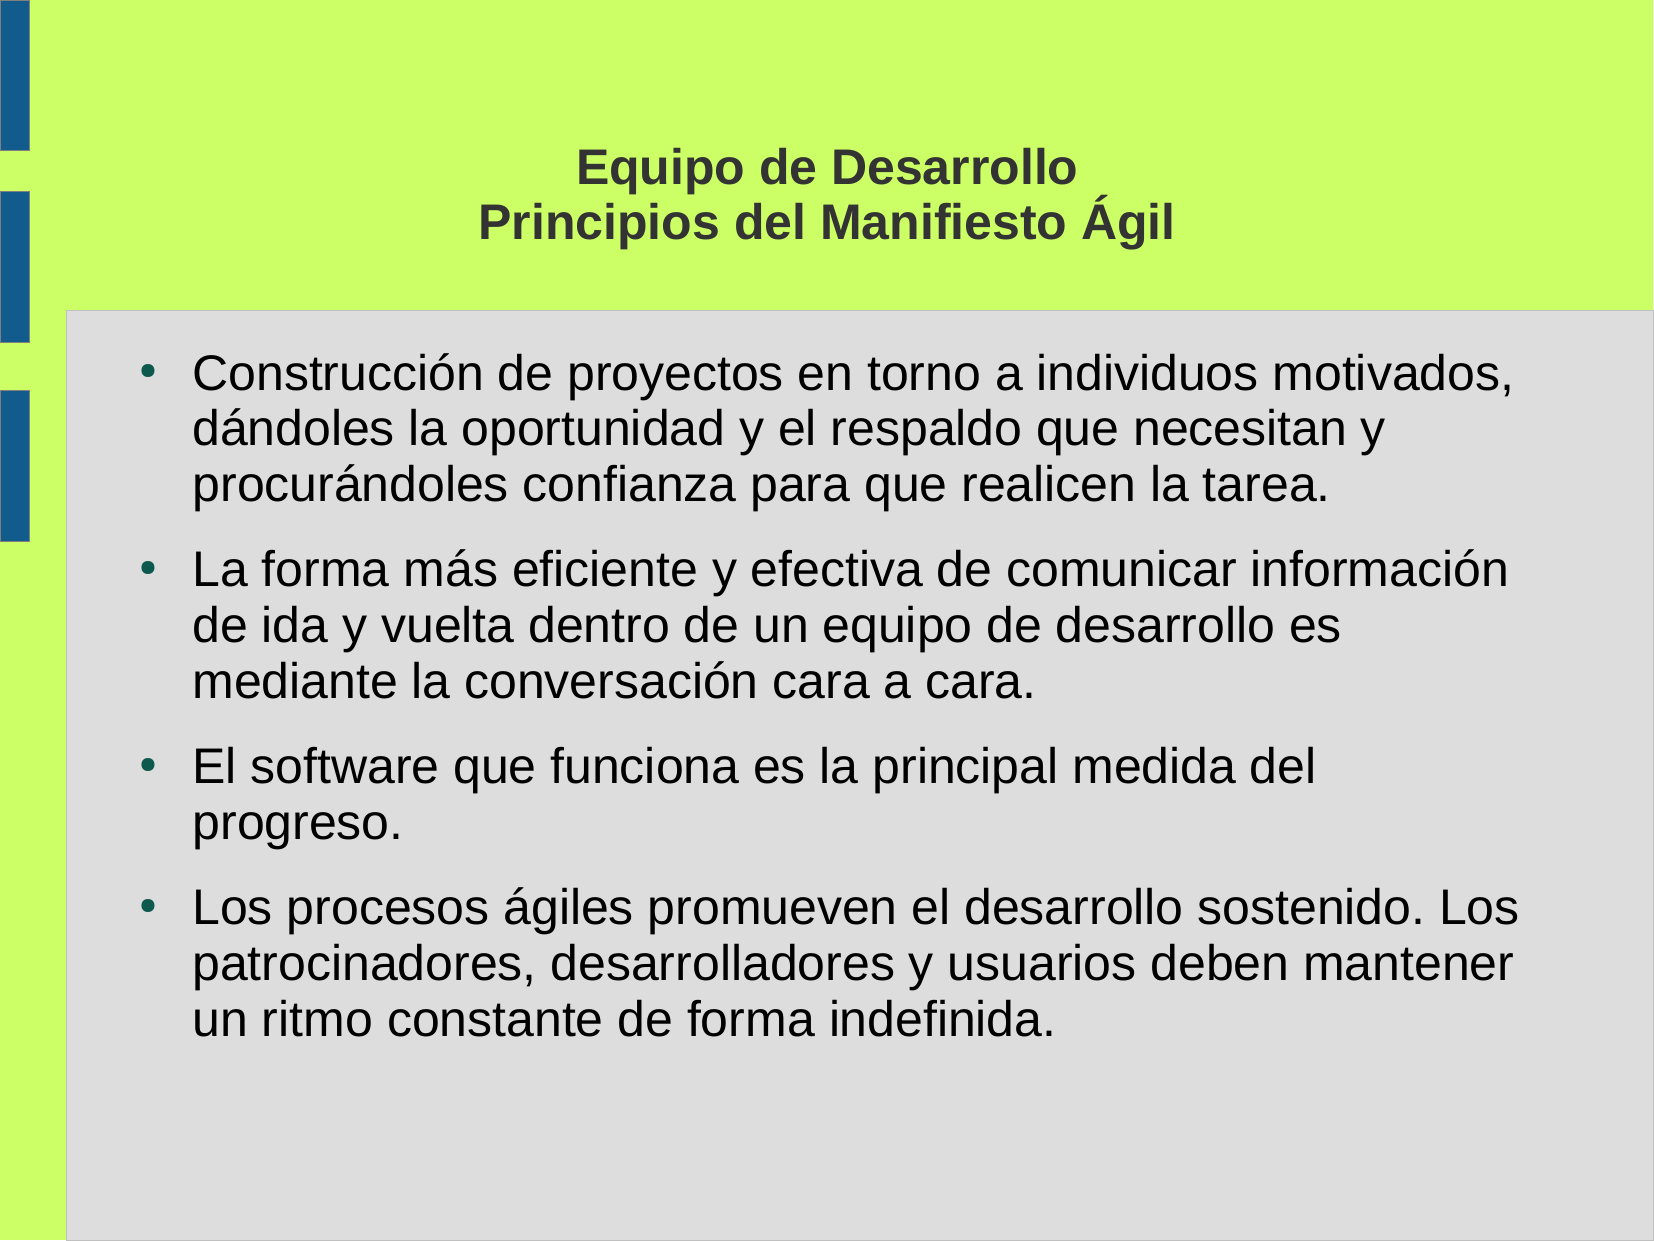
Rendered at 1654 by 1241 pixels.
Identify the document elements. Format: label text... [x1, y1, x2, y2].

list Construcción de proyectos en torno a individuos motivados, dándoles la oportunidad y el respaldo que necesitan y procurándoles confianza para que realicen la tarea. La forma más eficiente y efectiva de comunicar información de ida y vuelta dentro de un equipo de desarrollo es mediante la conversación cara a cara. El software que funciona es la principal medida del progreso. Los procesos ágiles promueven el desarrollo sostenido. Los patrocinadores, desarrolladores y usuarios deben mantener un ritmo constante de forma indefinida. [121, 344, 1534, 1132]
title Equipo de Desarrollo Principios del Manifiesto Ágil [121, 91, 1534, 299]
